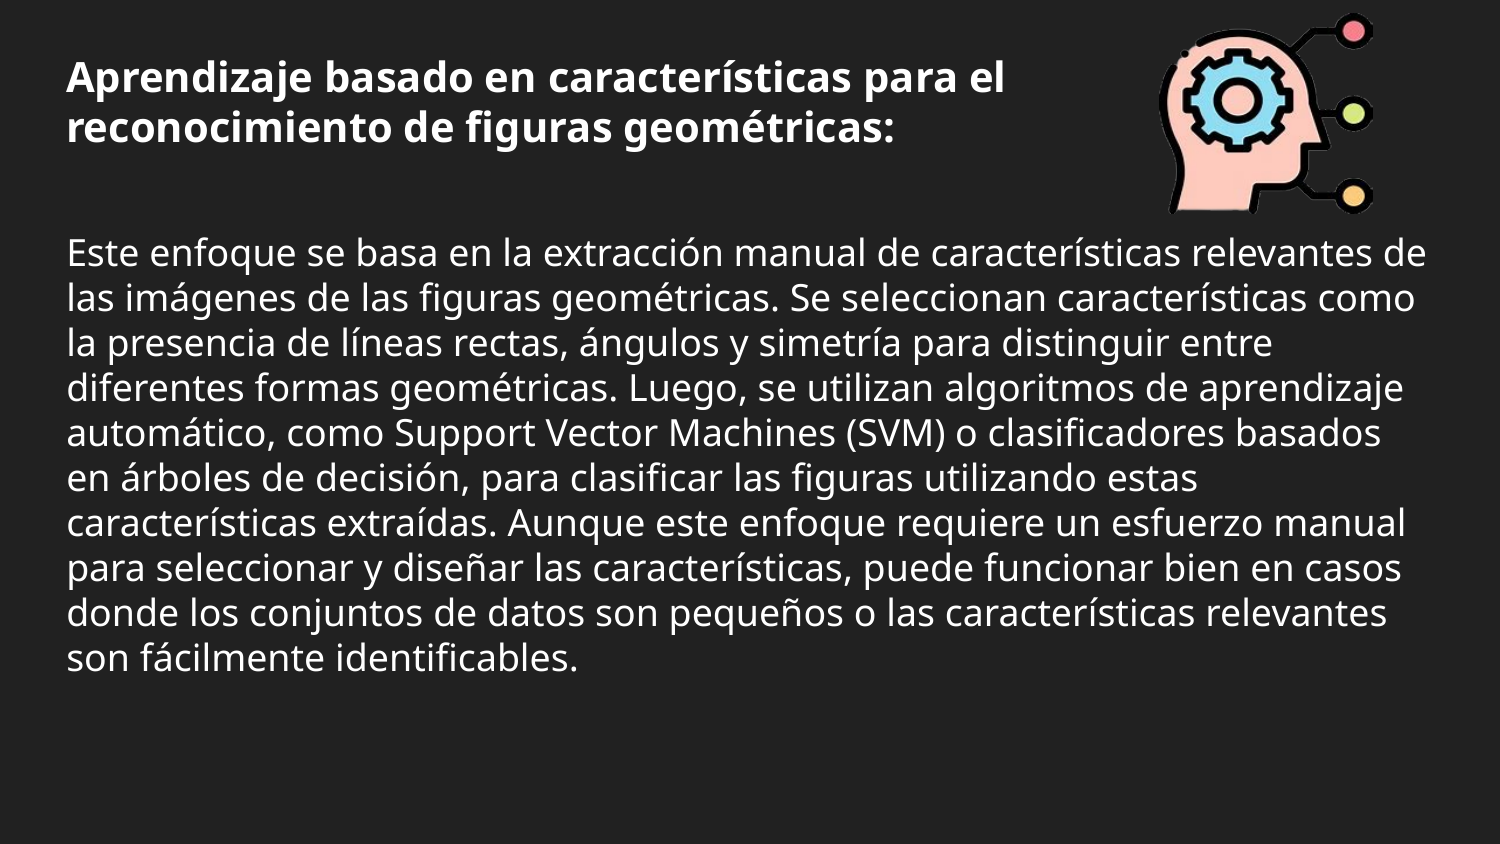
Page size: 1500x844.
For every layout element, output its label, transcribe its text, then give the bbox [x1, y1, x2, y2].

text_box Este enfoque se basa en la extracción manual de características relevantes de las imágenes de las figuras geométricas. Se seleccionan características como la presencia de líneas rectas, ángulos y simetría para distinguir entre diferentes formas geométricas. Luego, se utilizan algoritmos de aprendizaje automático, como Support Vector Machines (SVM) o clasificadores basados en árboles de decisión, para clasificar las figuras utilizando estas características extraídas. Aunque este enfoque requiere un esfuerzo manual para seleccionar y diseñar las características, puede funcionar bien en casos donde los conjuntos de datos son pequeños o las características relevantes son fácilmente identificables. [51, 213, 1449, 783]
text_box Aprendizaje basado en características para el reconocimiento de figuras geométricas: [51, 34, 1037, 166]
picture [1159, 13, 1373, 214]
